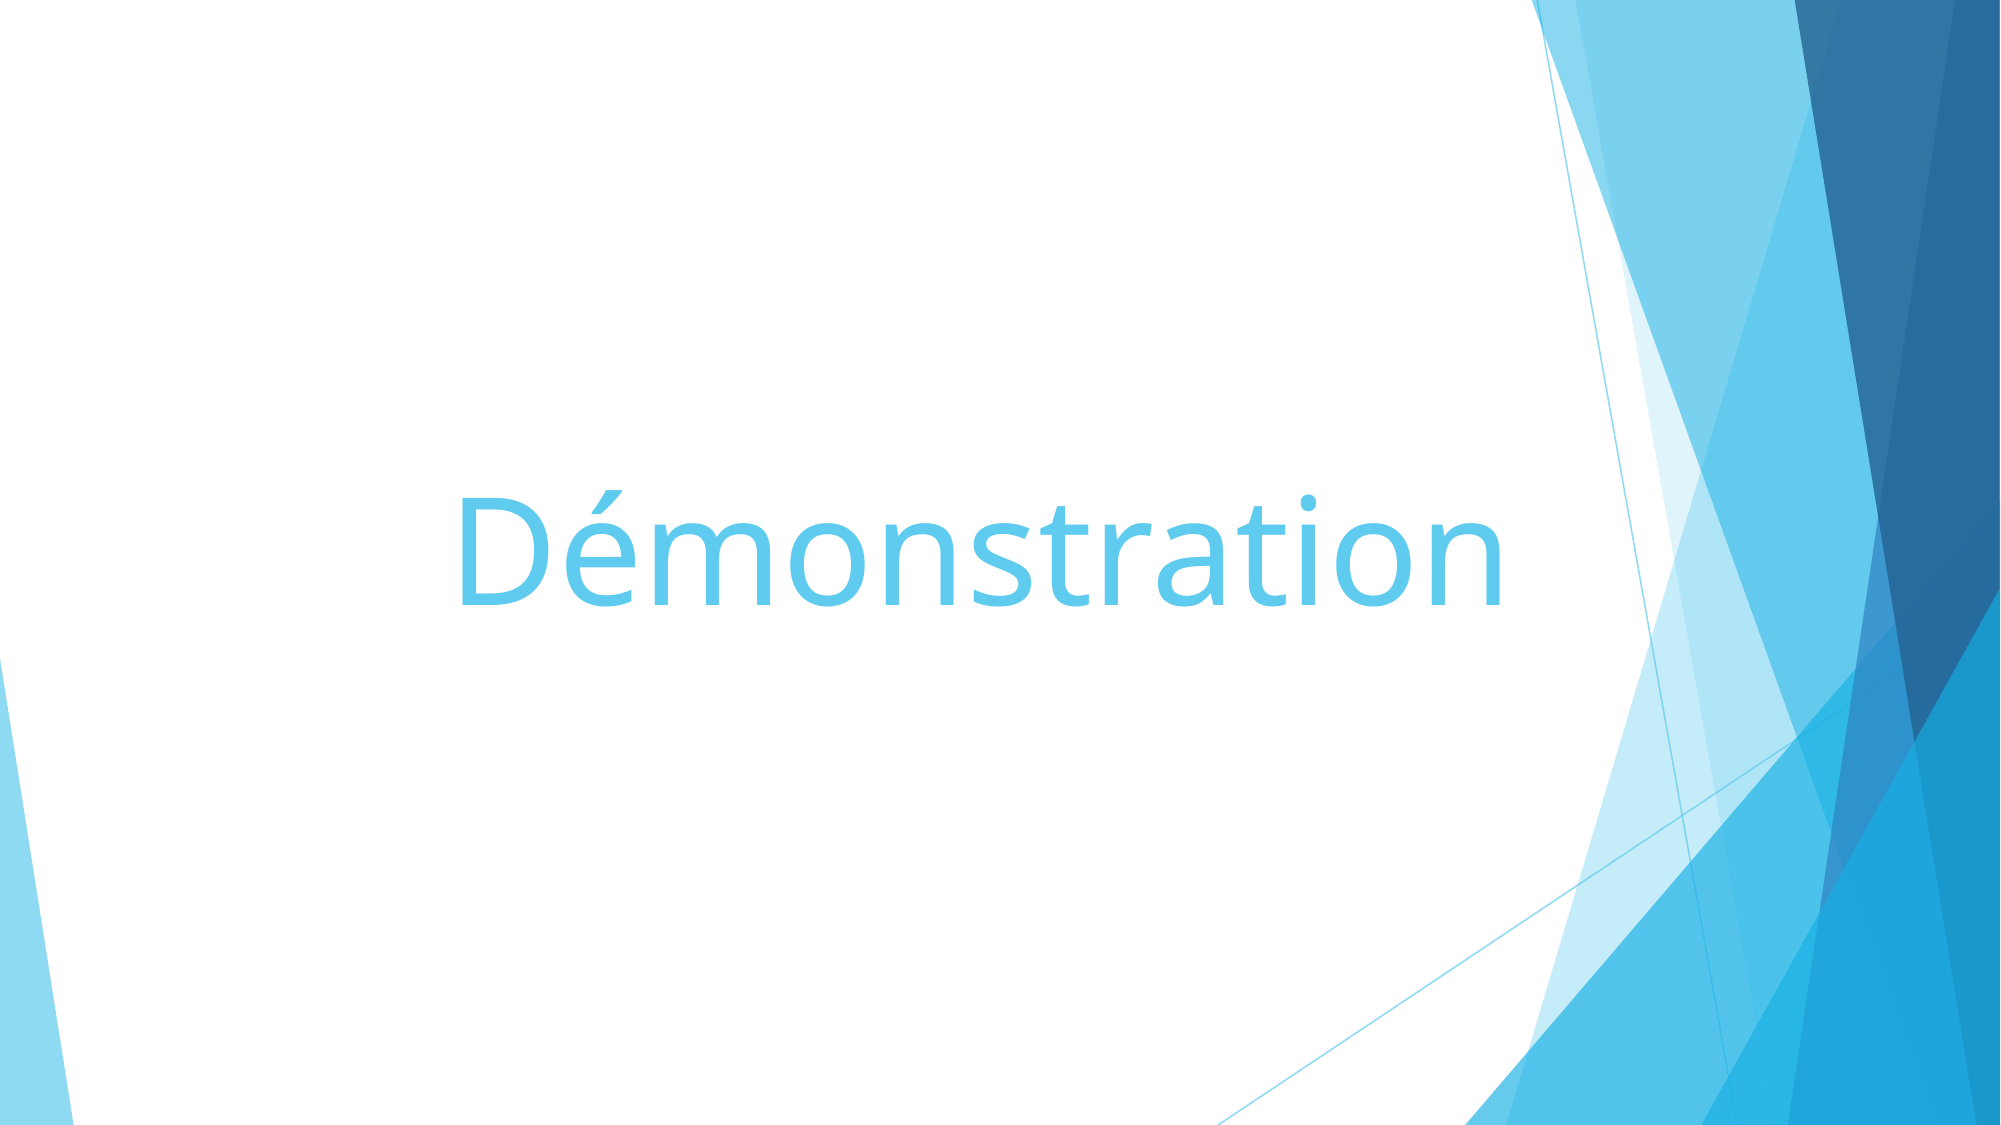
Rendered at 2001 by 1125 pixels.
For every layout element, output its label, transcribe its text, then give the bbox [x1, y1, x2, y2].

title Démonstration [0, 448, 2000, 665]
